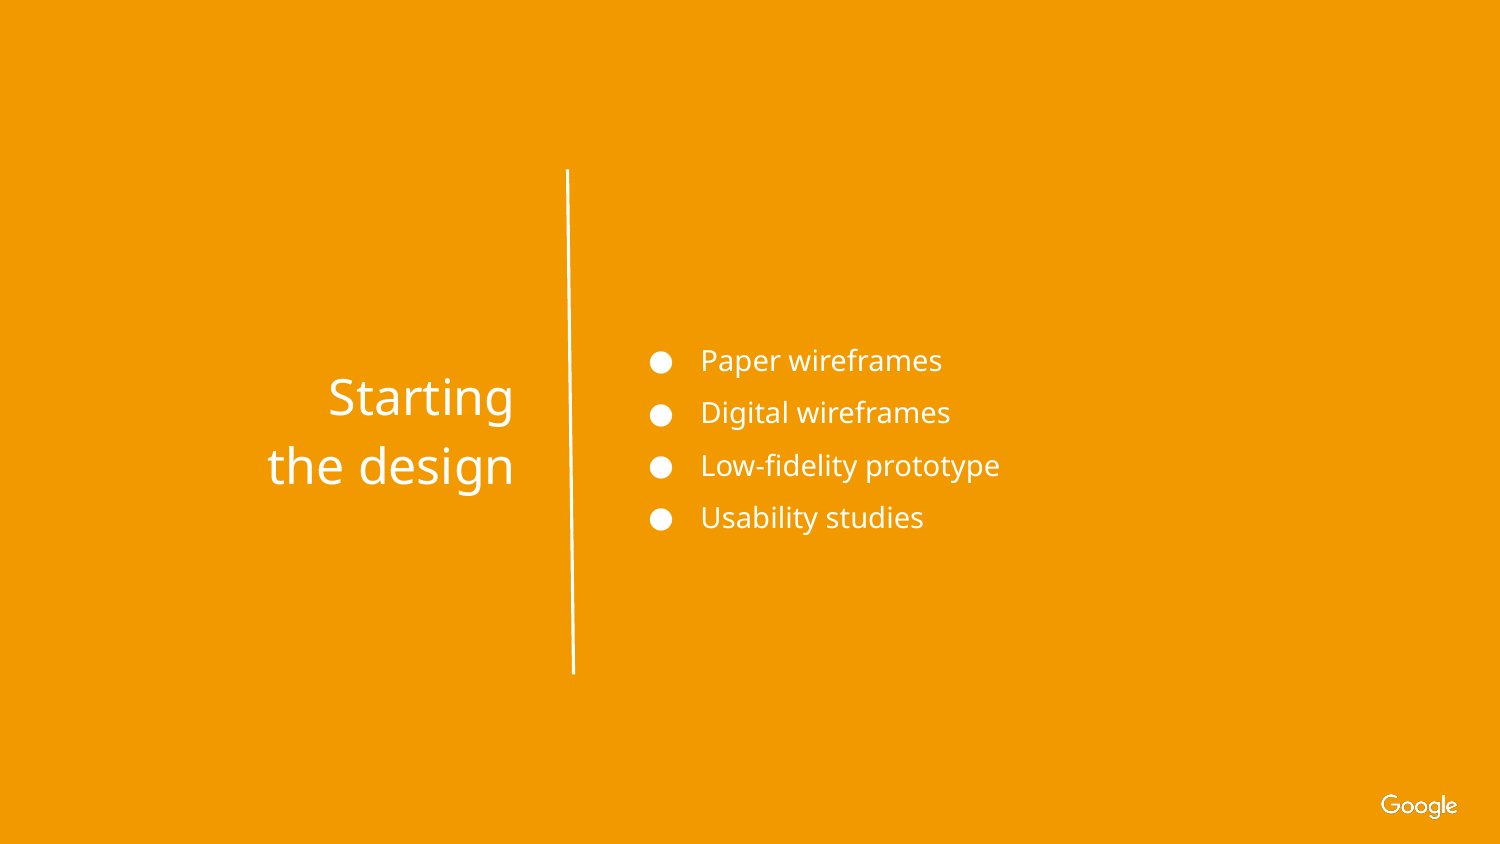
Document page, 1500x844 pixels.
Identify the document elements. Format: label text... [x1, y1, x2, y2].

picture [1381, 794, 1458, 820]
text_box Starting the design [0, 341, 531, 510]
text_box Paper wireframes Digital wireframes Low-fidelity prototype Usability studies [610, 309, 1500, 550]
